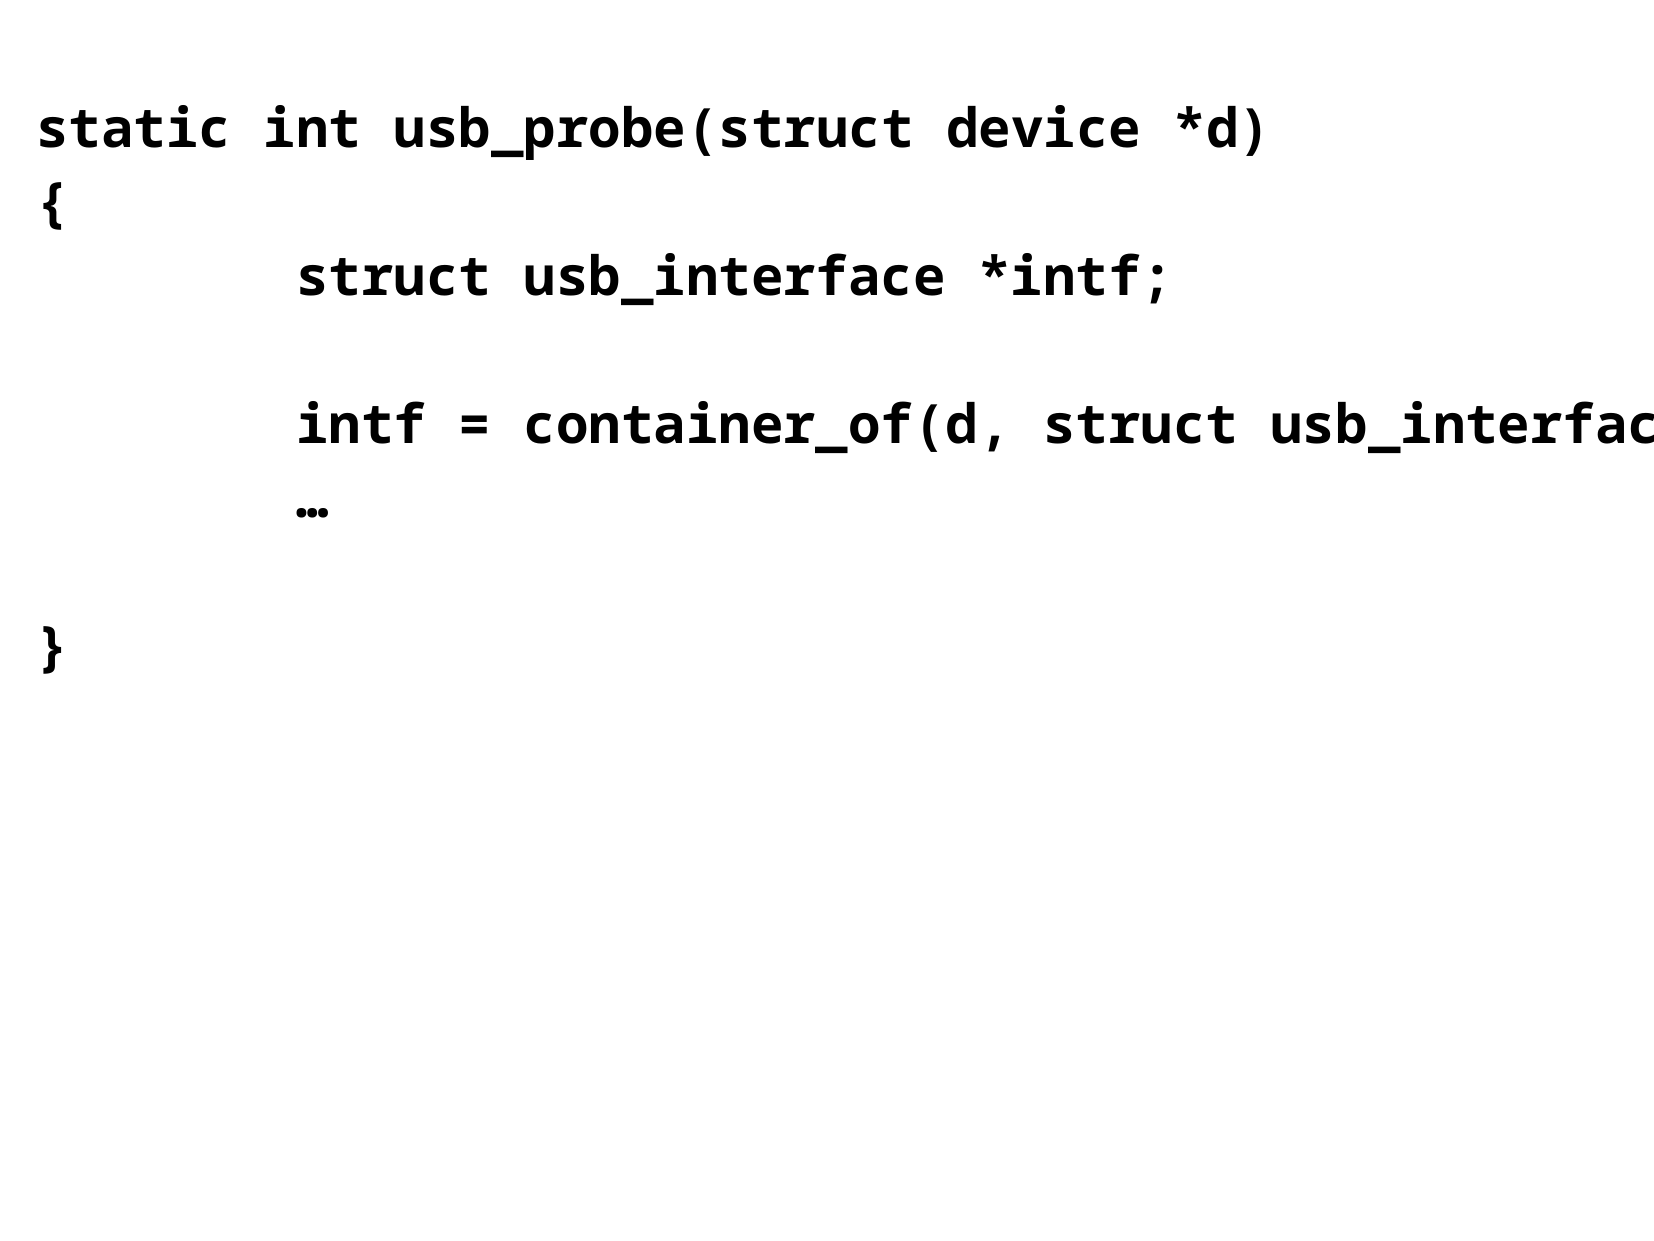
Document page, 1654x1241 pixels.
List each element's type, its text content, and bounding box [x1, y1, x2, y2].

text_box static int usb_probe(struct device *d) { struct usb_interface *intf; intf = container_of(d, struct usb_interface, dev); … } [21, 82, 1632, 645]
